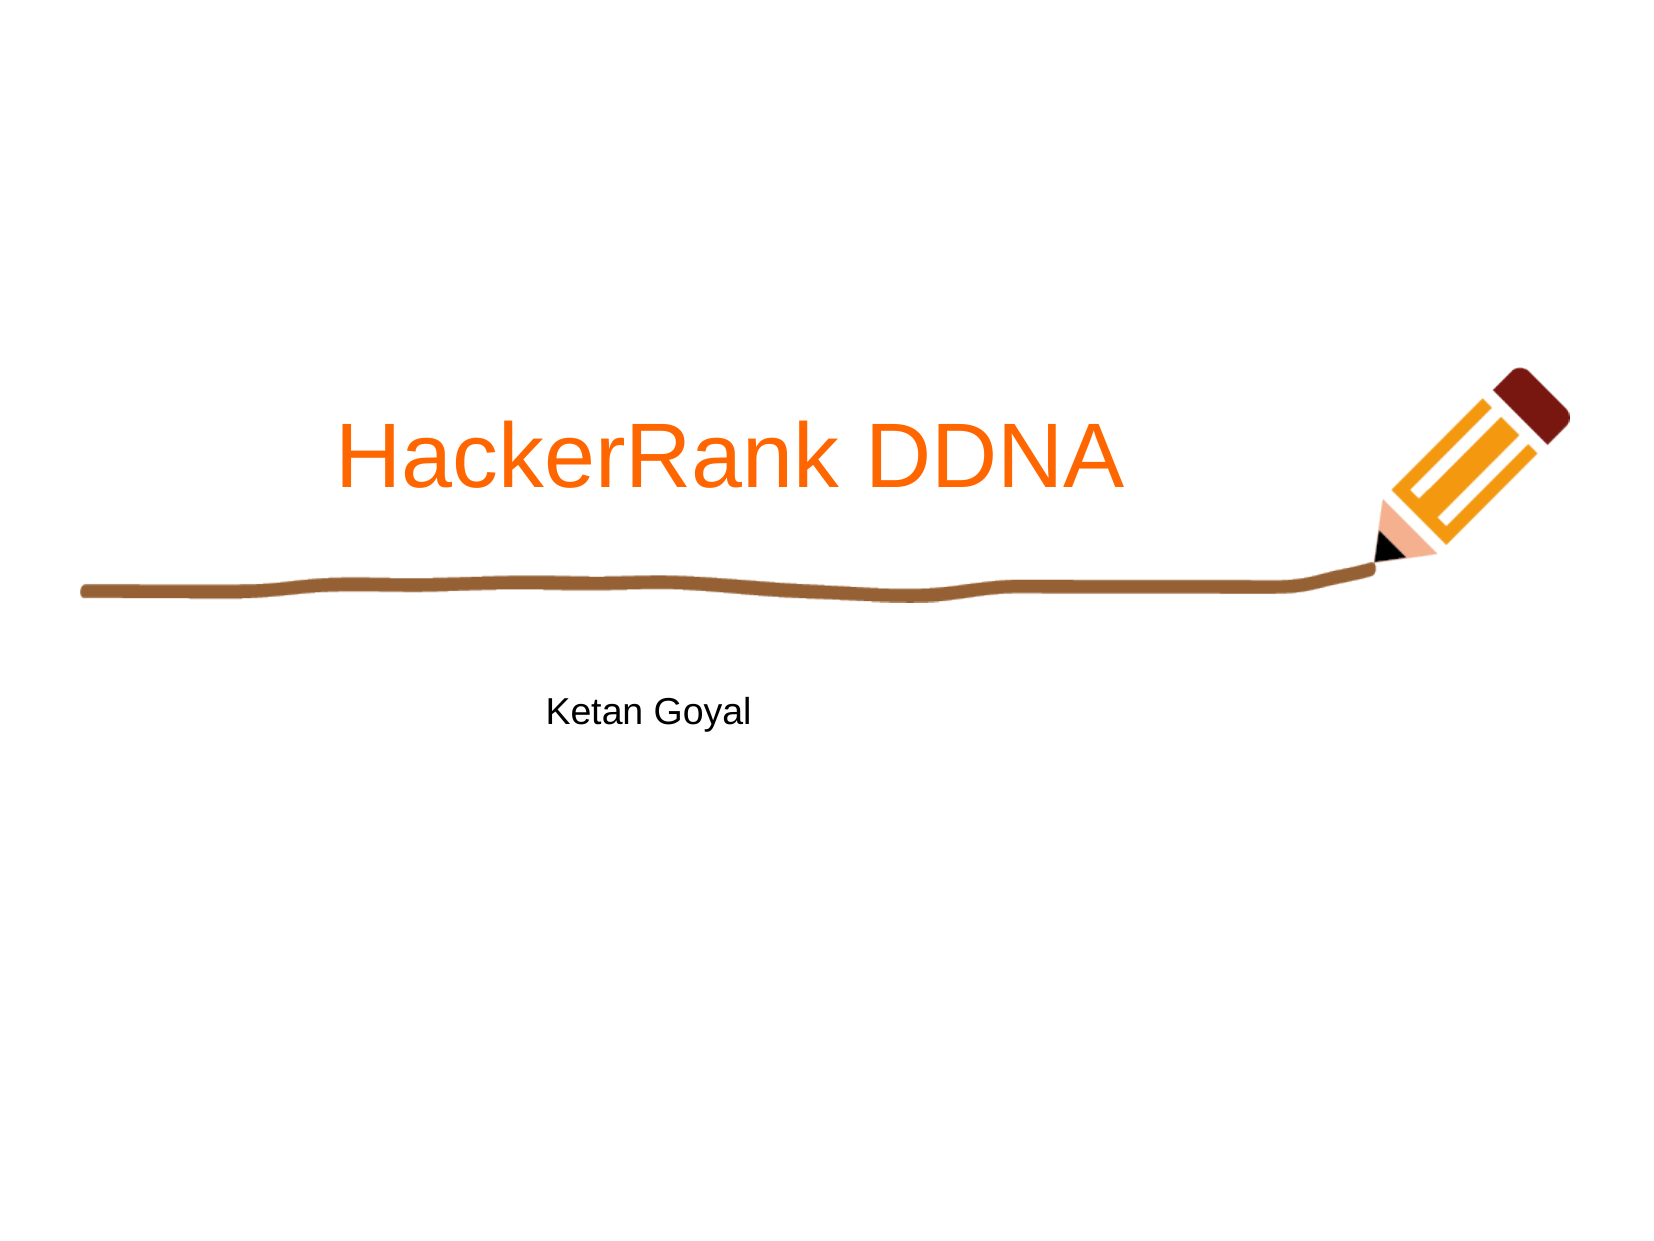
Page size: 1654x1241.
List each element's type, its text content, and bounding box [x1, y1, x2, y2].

picture [80, 367, 1570, 603]
title HackerRank DDNA [82, 352, 1379, 560]
text_box Ketan Goyal [530, 682, 767, 740]
